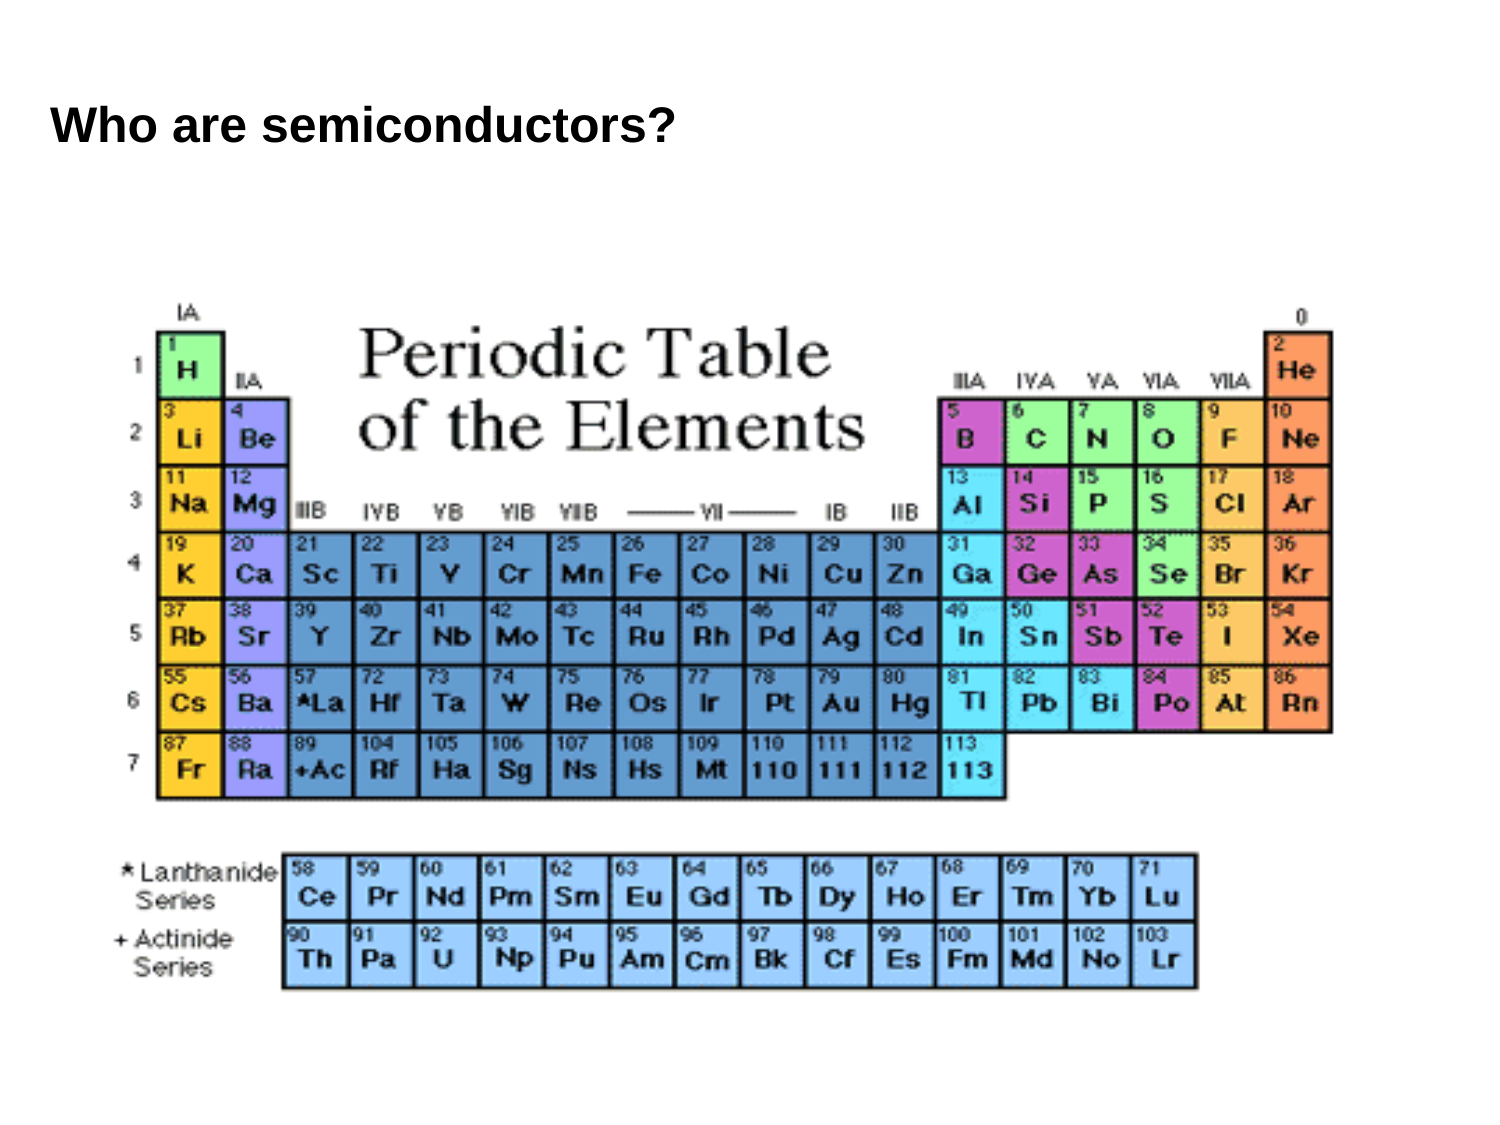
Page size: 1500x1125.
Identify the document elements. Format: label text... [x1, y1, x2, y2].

text_box Who are semiconductors? [49, 84, 1413, 153]
picture [87, 299, 1426, 1026]
